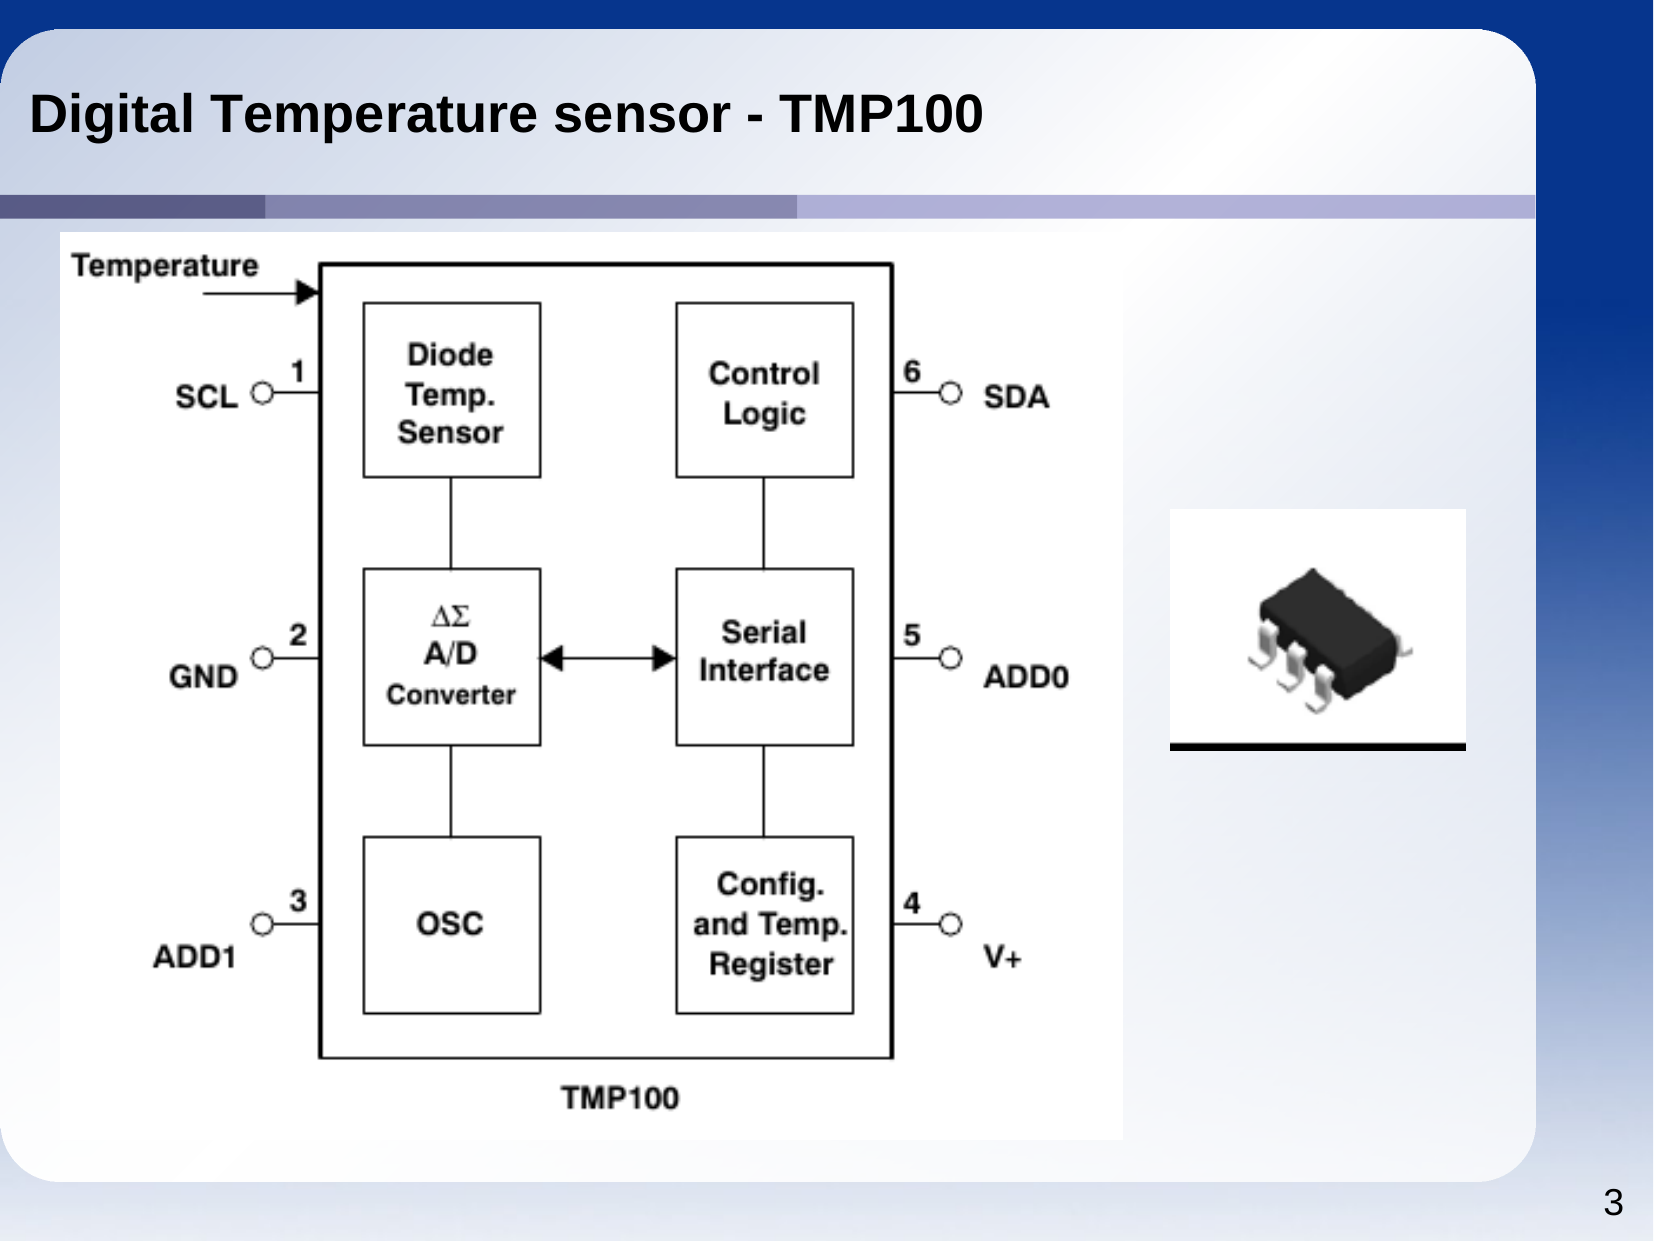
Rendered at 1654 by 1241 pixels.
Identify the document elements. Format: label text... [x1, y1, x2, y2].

title Digital Temperature sensor - TMP100 [29, 49, 1506, 178]
picture [60, 232, 1123, 1141]
picture [1170, 509, 1466, 751]
picture [0, 0, 1654, 1241]
